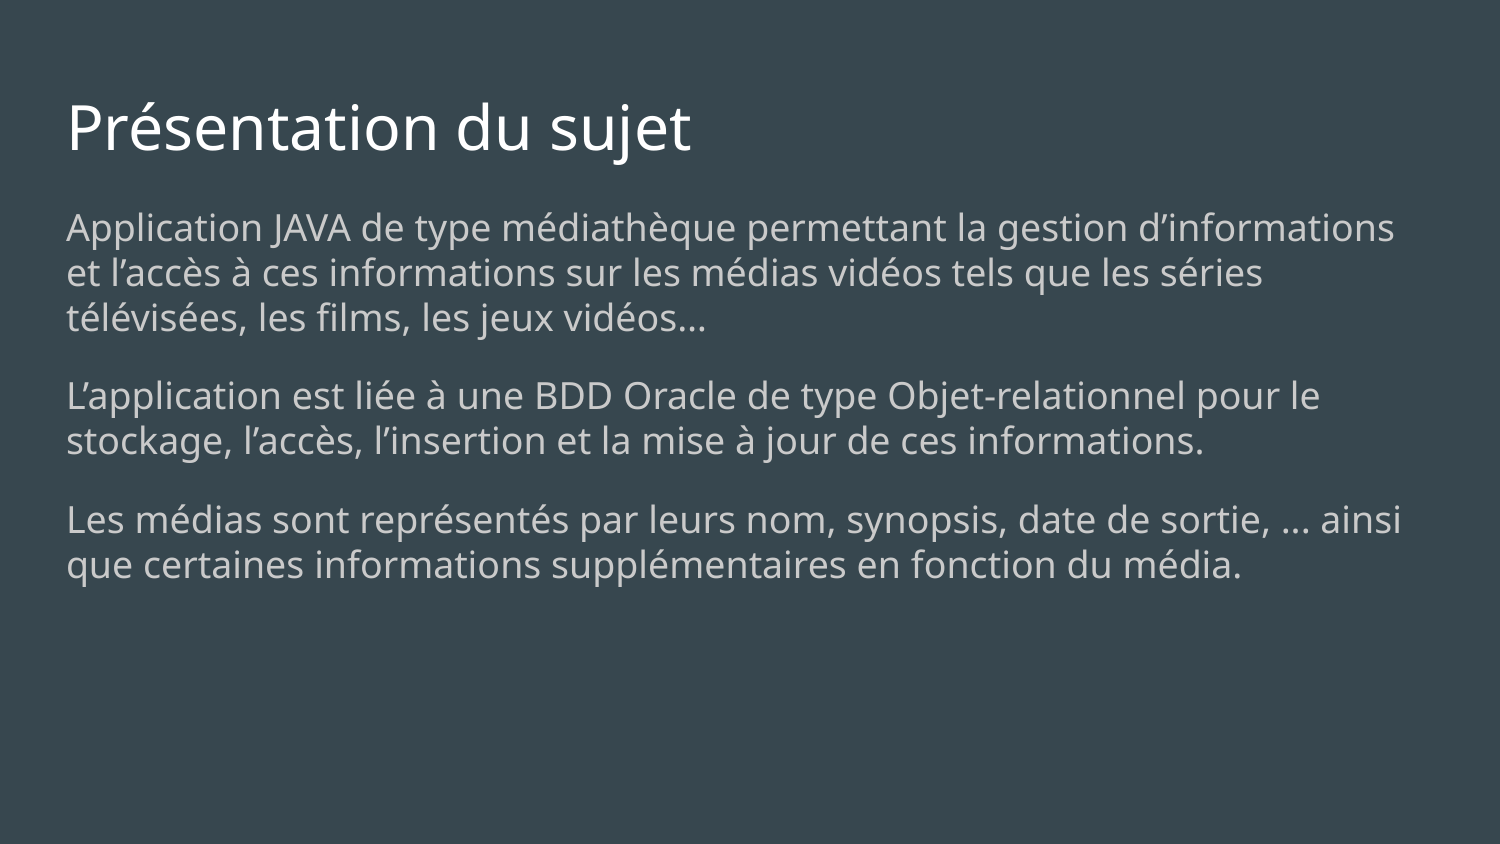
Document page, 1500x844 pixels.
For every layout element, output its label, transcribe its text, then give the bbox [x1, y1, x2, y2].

list Application JAVA de type médiathèque permettant la gestion d’informations et l’accès à ces informations sur les médias vidéos tels que les séries télévisées, les films, les jeux vidéos… L’application est liée à une BDD Oracle de type Objet-relationnel pour le stockage, l’accès, l’insertion et la mise à jour de ces informations. Les médias sont représentés par leurs nom, synopsis, date de sortie, ... ainsi que certaines informations supplémentaires en fonction du média. [51, 189, 1449, 750]
title Présentation du sujet [51, 72, 1449, 167]
